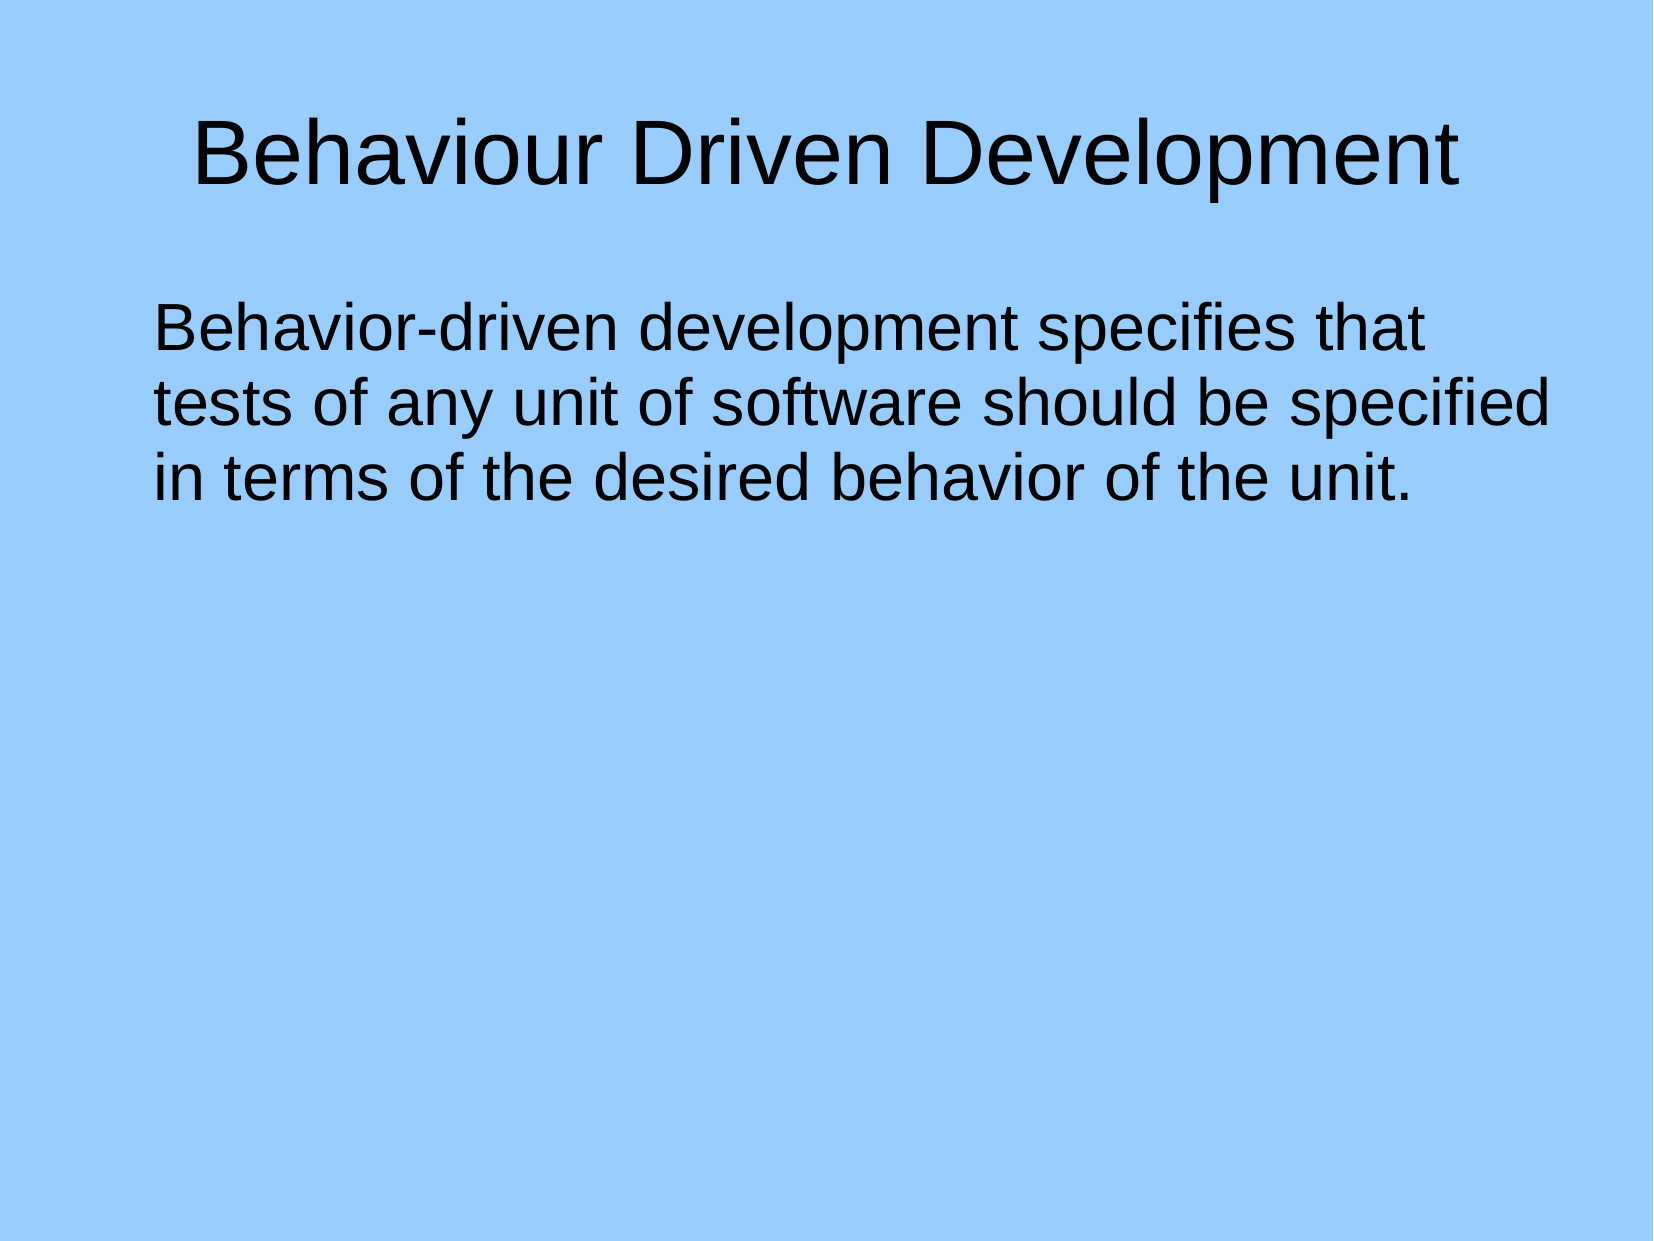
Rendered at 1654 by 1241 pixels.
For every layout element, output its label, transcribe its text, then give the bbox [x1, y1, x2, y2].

list Behavior-driven development specifies that tests of any unit of software should be specified in terms of the desired behavior of the unit. [82, 290, 1571, 1010]
title Behaviour Driven Development [82, 49, 1571, 257]
